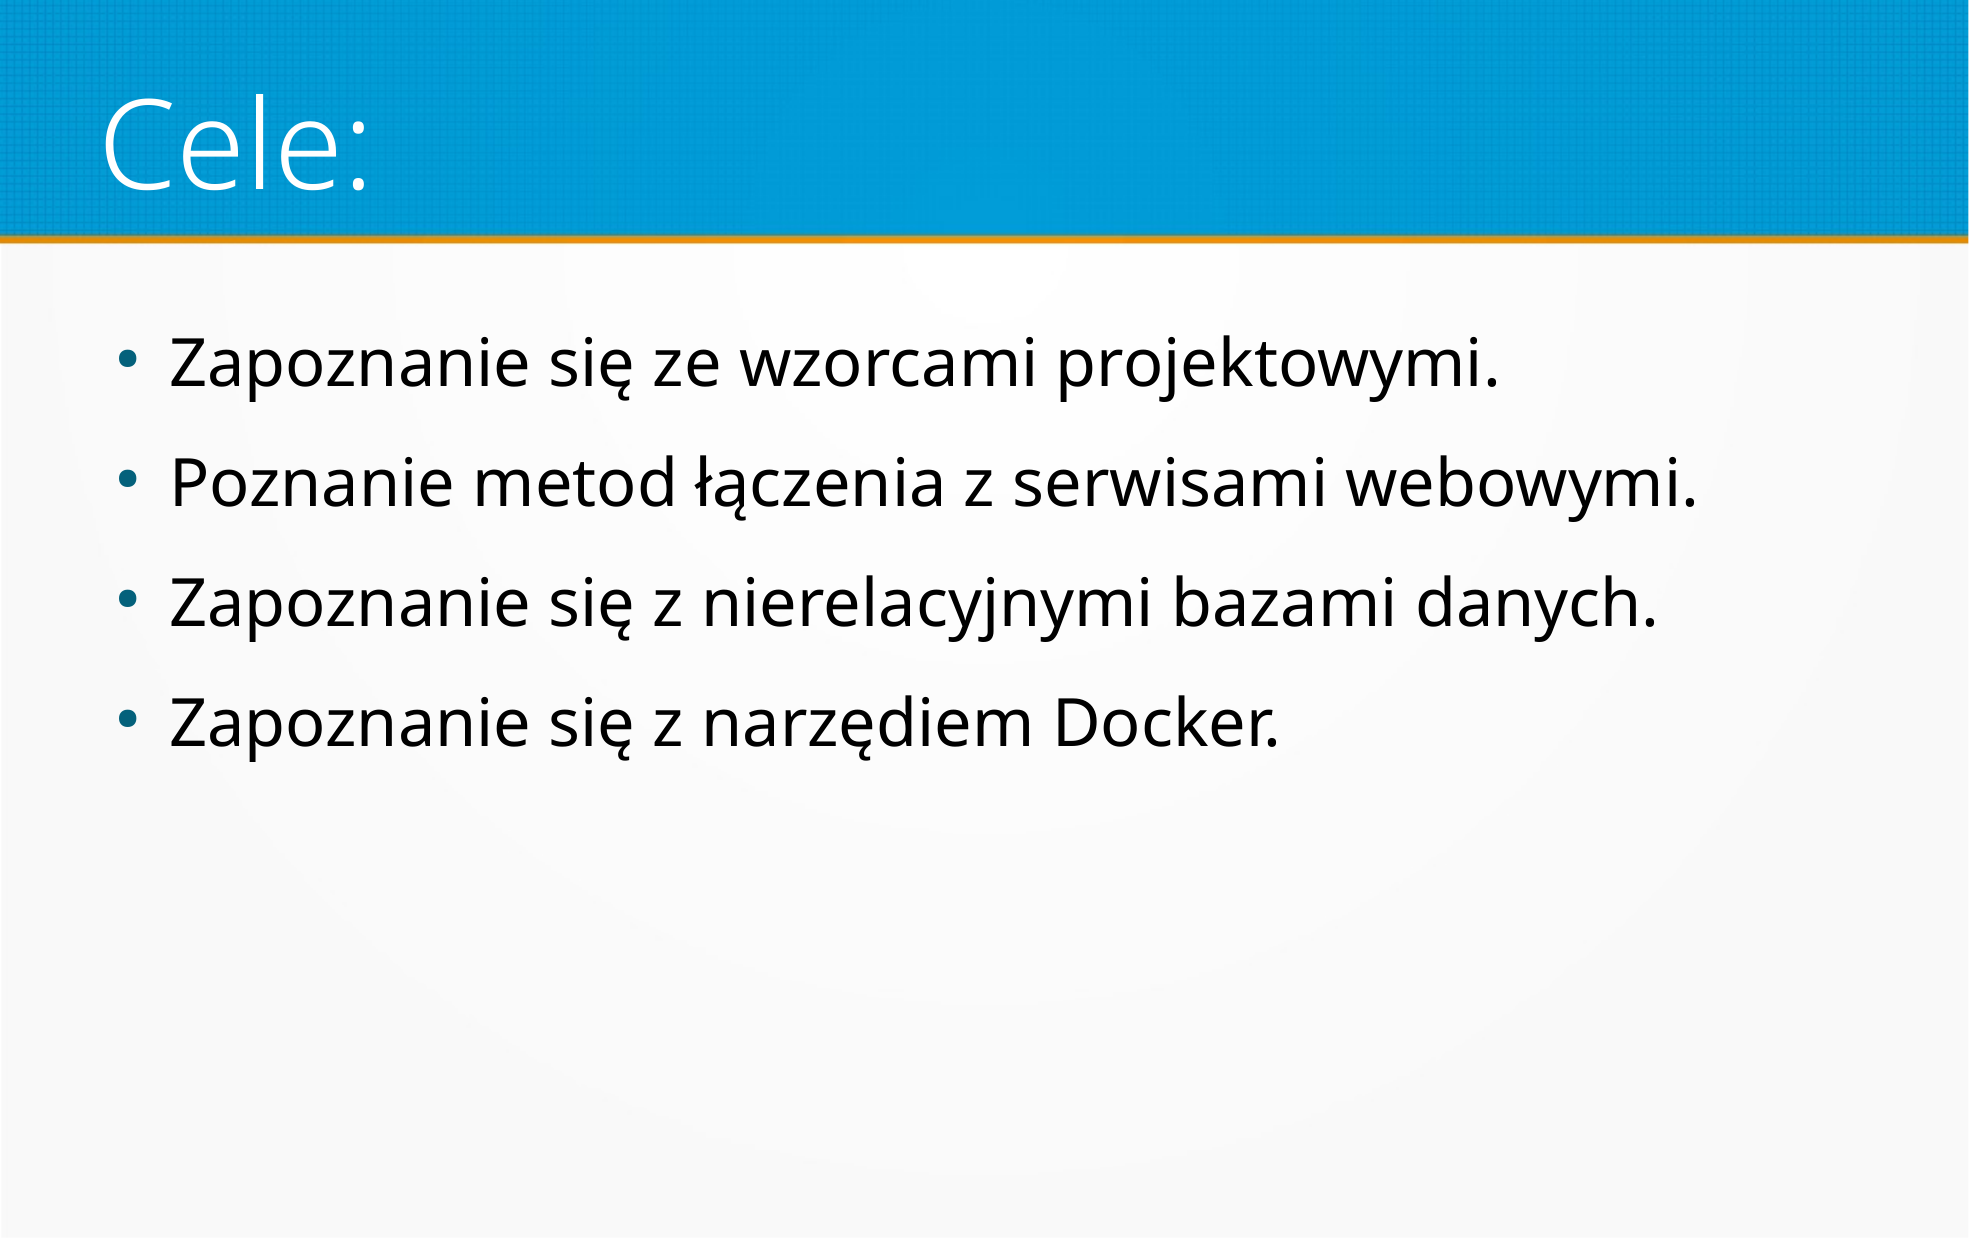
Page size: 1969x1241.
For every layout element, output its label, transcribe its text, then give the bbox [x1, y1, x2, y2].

list Zapoznanie się ze wzorcami projektowymi. Poznanie metod łączenia z serwisami webowymi. Zapoznanie się z nierelacyjnymi bazami danych. Zapoznanie się z narzędiem Docker. [98, 315, 1860, 1080]
picture [0, 233, 1969, 1241]
title Cele: [98, 19, 1870, 227]
